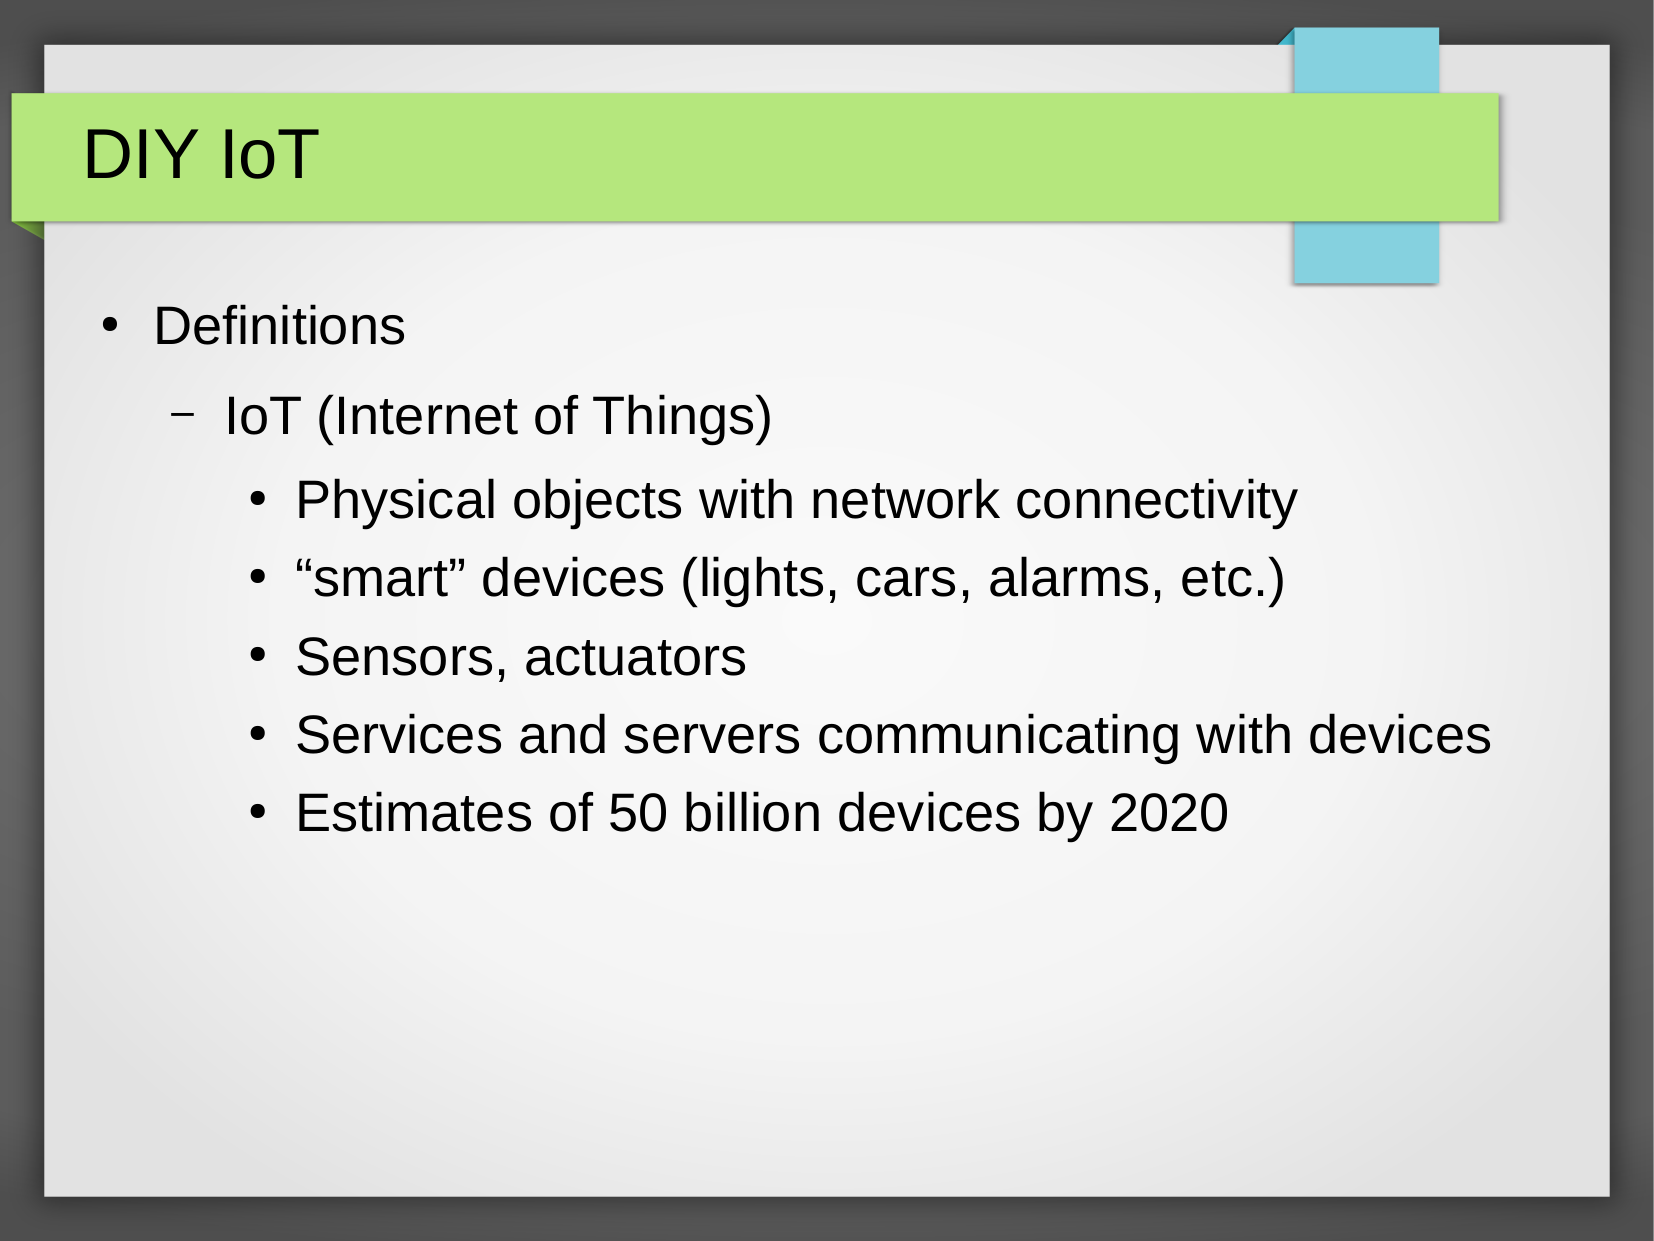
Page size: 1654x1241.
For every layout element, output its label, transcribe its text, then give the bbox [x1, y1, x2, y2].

title DIY IoT [82, 94, 1264, 213]
list Definitions IoT (Internet of Things) Physical objects with network connectivity “smart” devices (lights, cars, alarms, etc.) Sensors, actuators Services and servers communicating with devices Estimates of 50 billion devices by 2020 [82, 295, 1571, 1015]
picture [0, 0, 1654, 1241]
